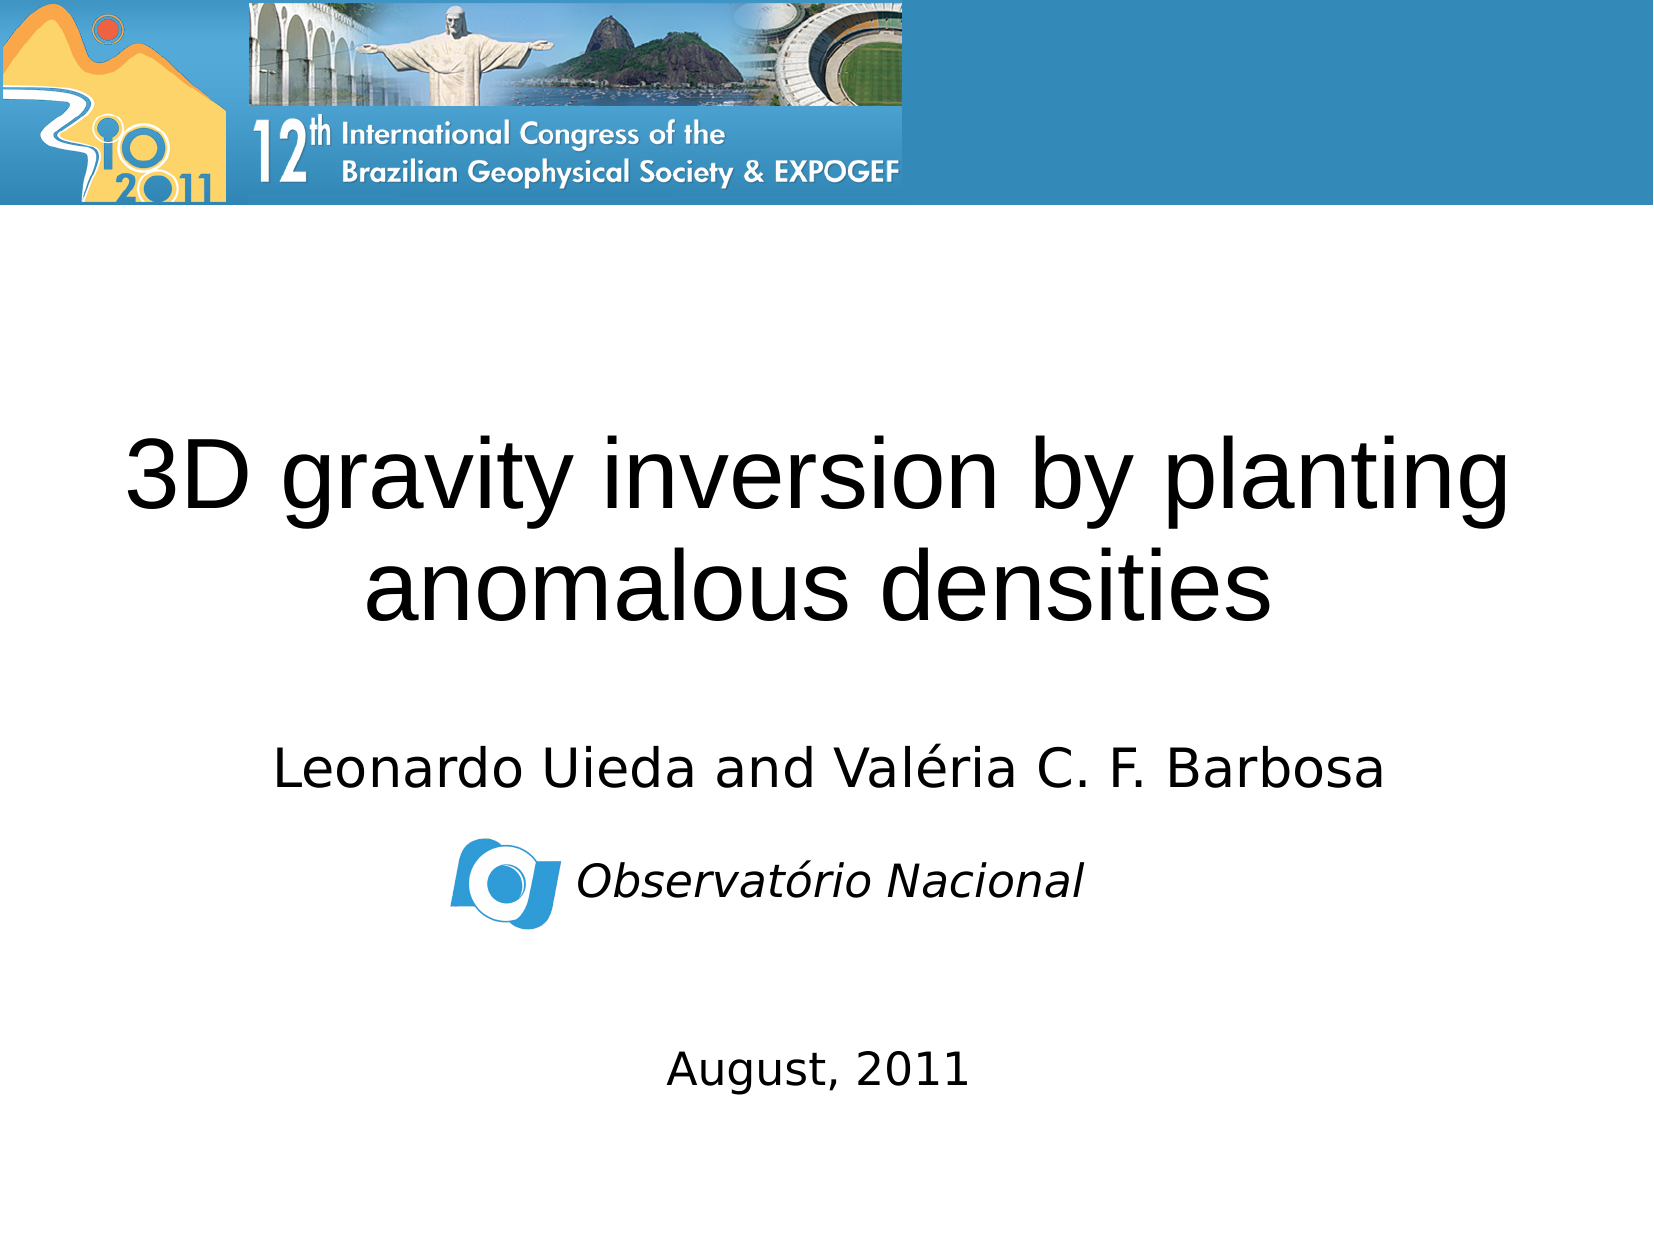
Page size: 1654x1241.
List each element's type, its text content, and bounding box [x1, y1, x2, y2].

picture [0, 0, 1653, 205]
text_box Observatório Nacional [86, 825, 1575, 938]
subtitle Leonardo Uieda and Valéria C. F. Barbosa [86, 712, 1575, 825]
text_box August, 2011 [74, 1012, 1563, 1126]
title 3D gravity inversion by planting anomalous densities [74, 399, 1563, 772]
picture [449, 836, 563, 932]
